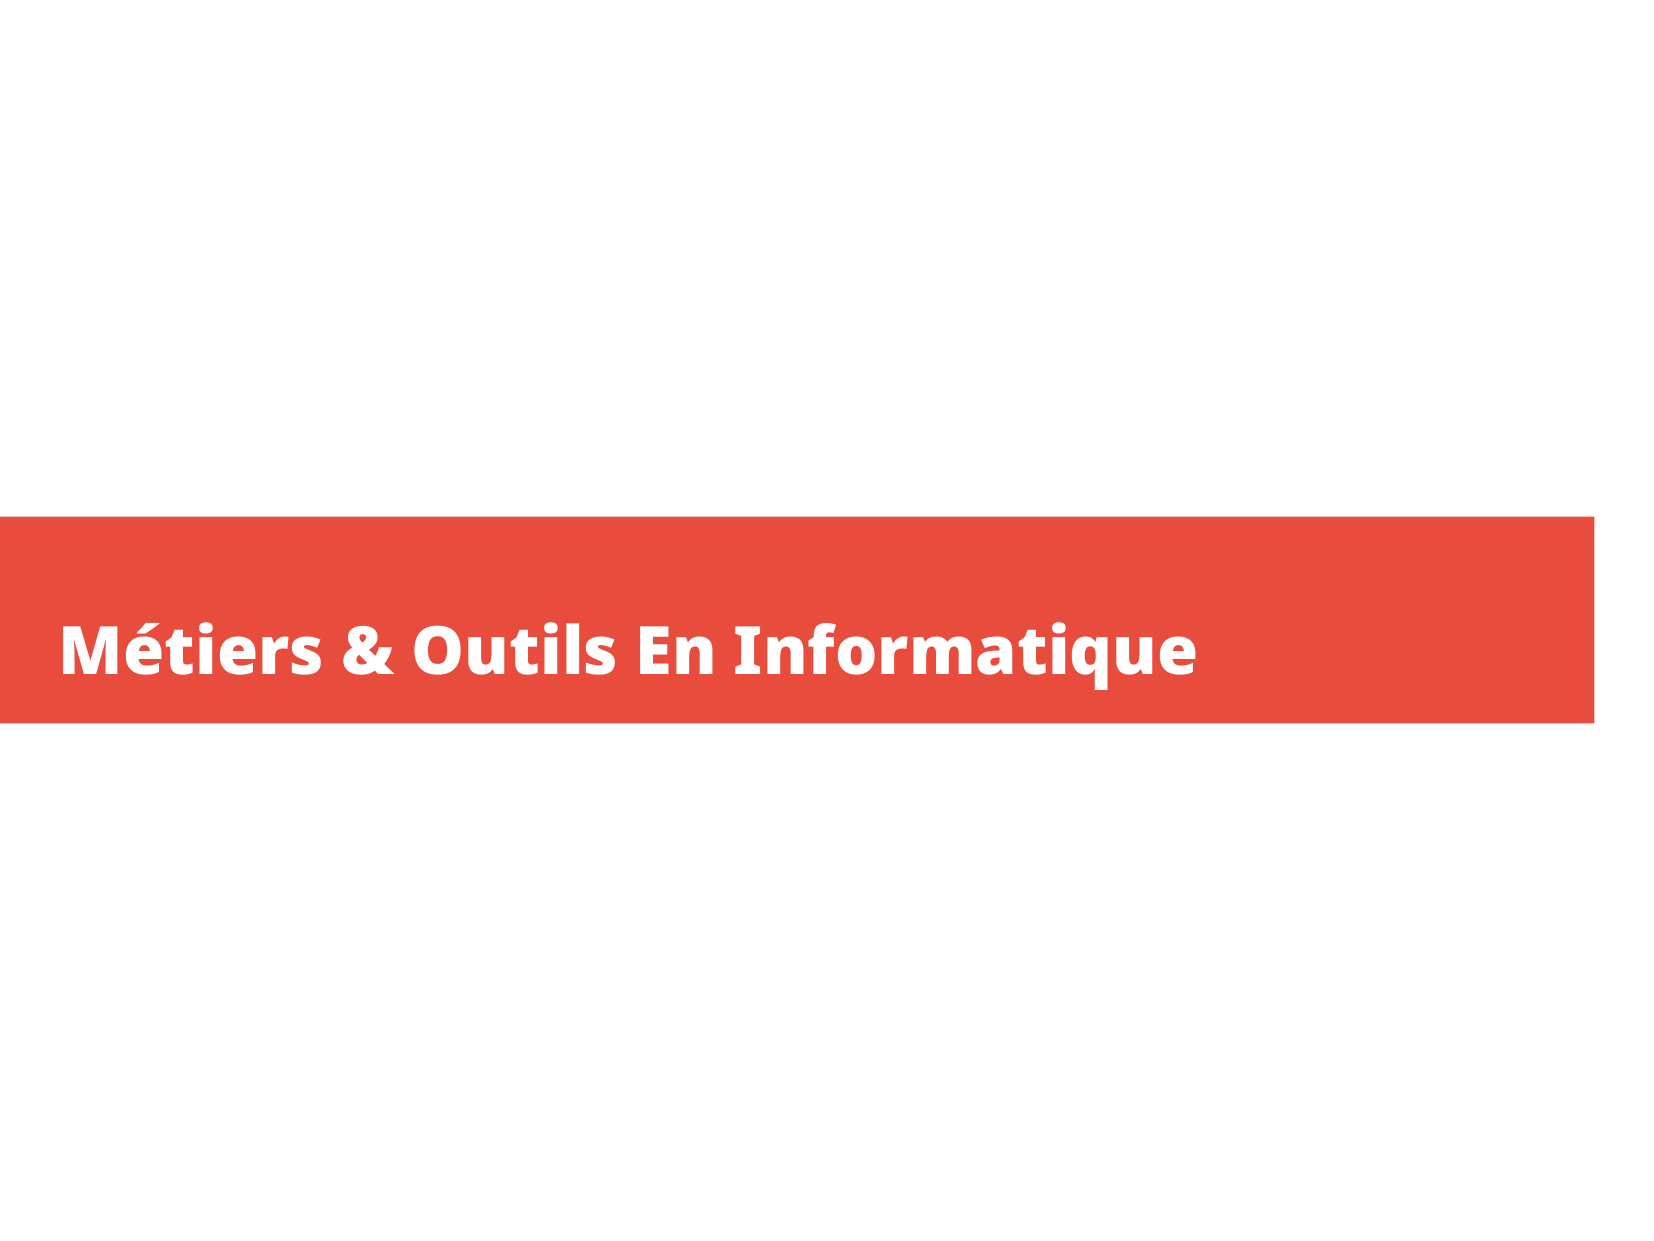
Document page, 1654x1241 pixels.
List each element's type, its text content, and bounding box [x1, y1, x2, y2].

title Métiers & Outils En Informatique [59, 546, 1595, 694]
